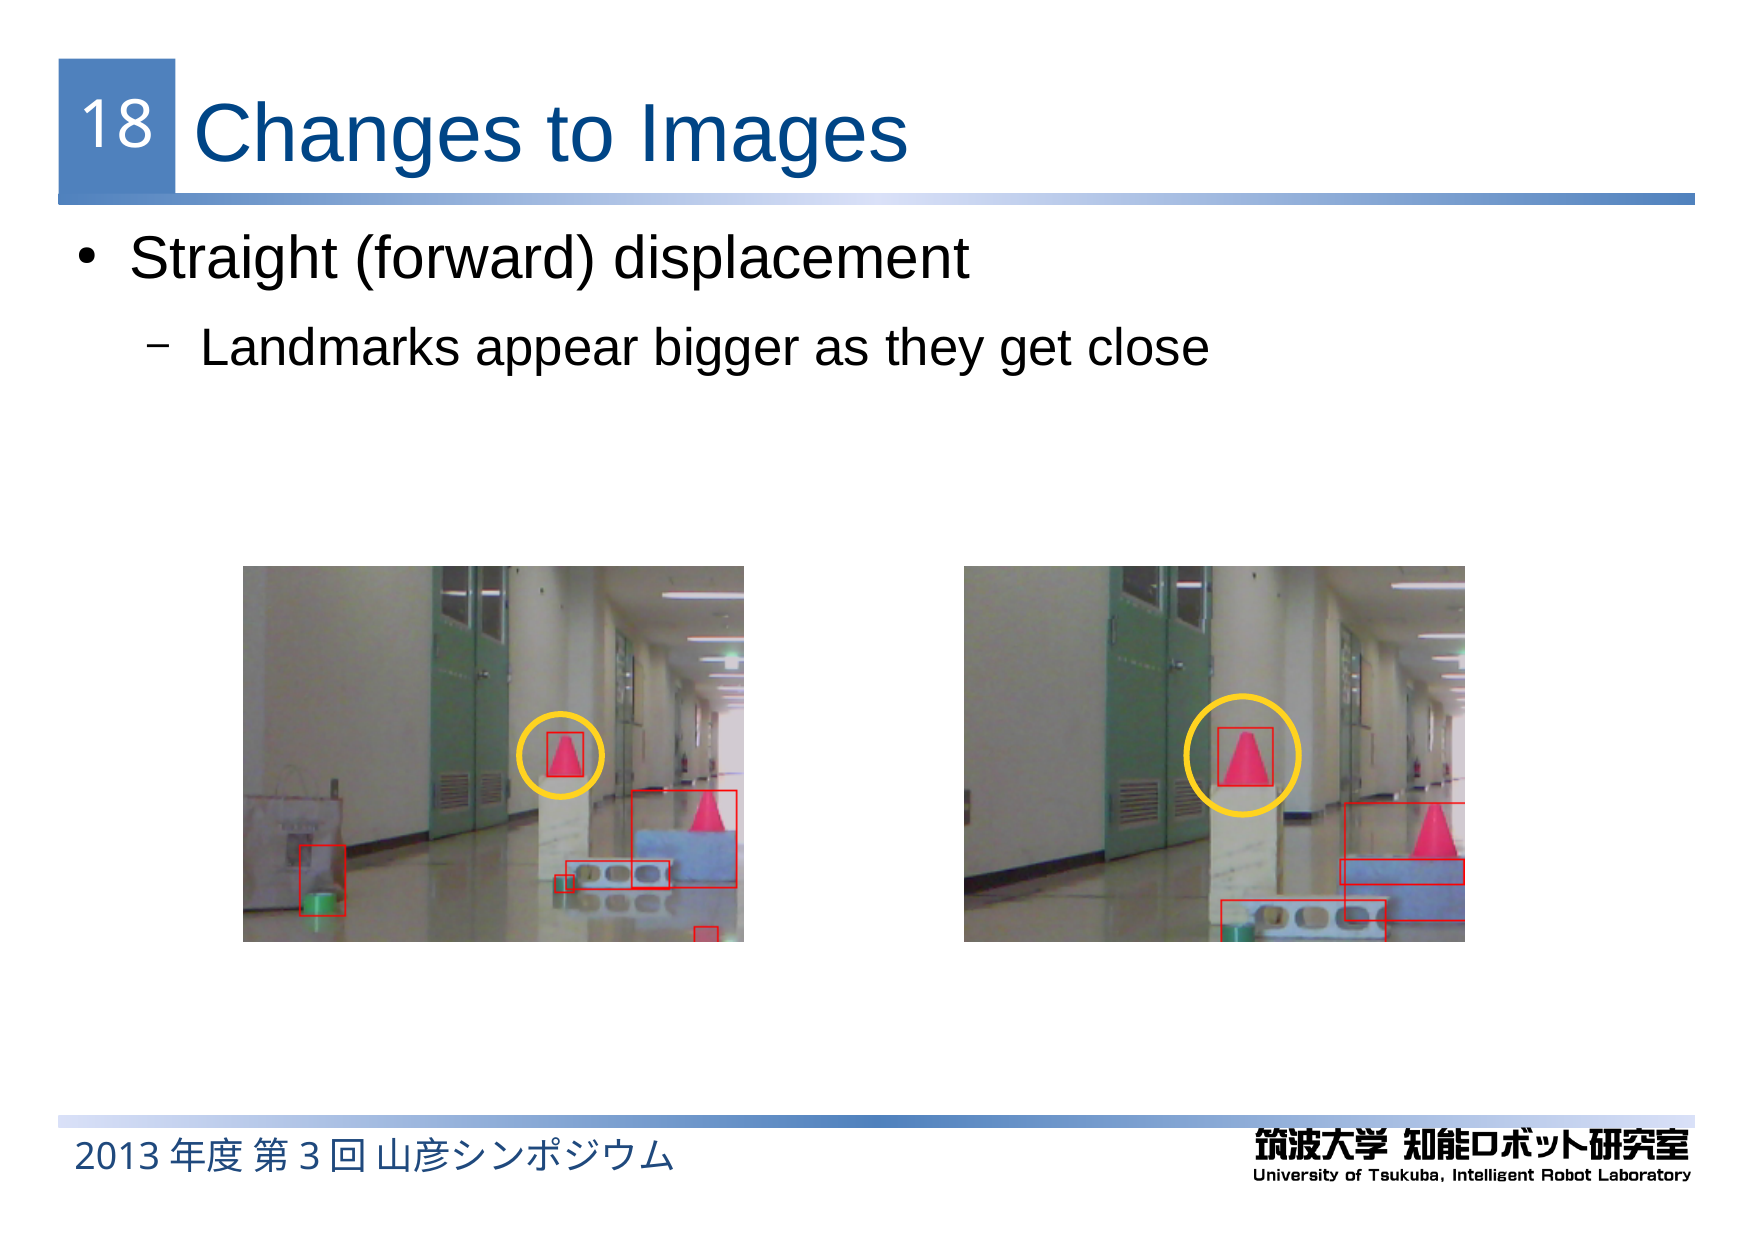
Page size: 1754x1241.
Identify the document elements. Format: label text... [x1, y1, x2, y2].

list Straight (forward) displacement Landmarks appear bigger as they get close [58, 223, 1696, 876]
picture [243, 566, 744, 942]
title Changes to Images [193, 61, 1651, 205]
picture [1252, 1127, 1691, 1182]
picture [964, 566, 1465, 942]
